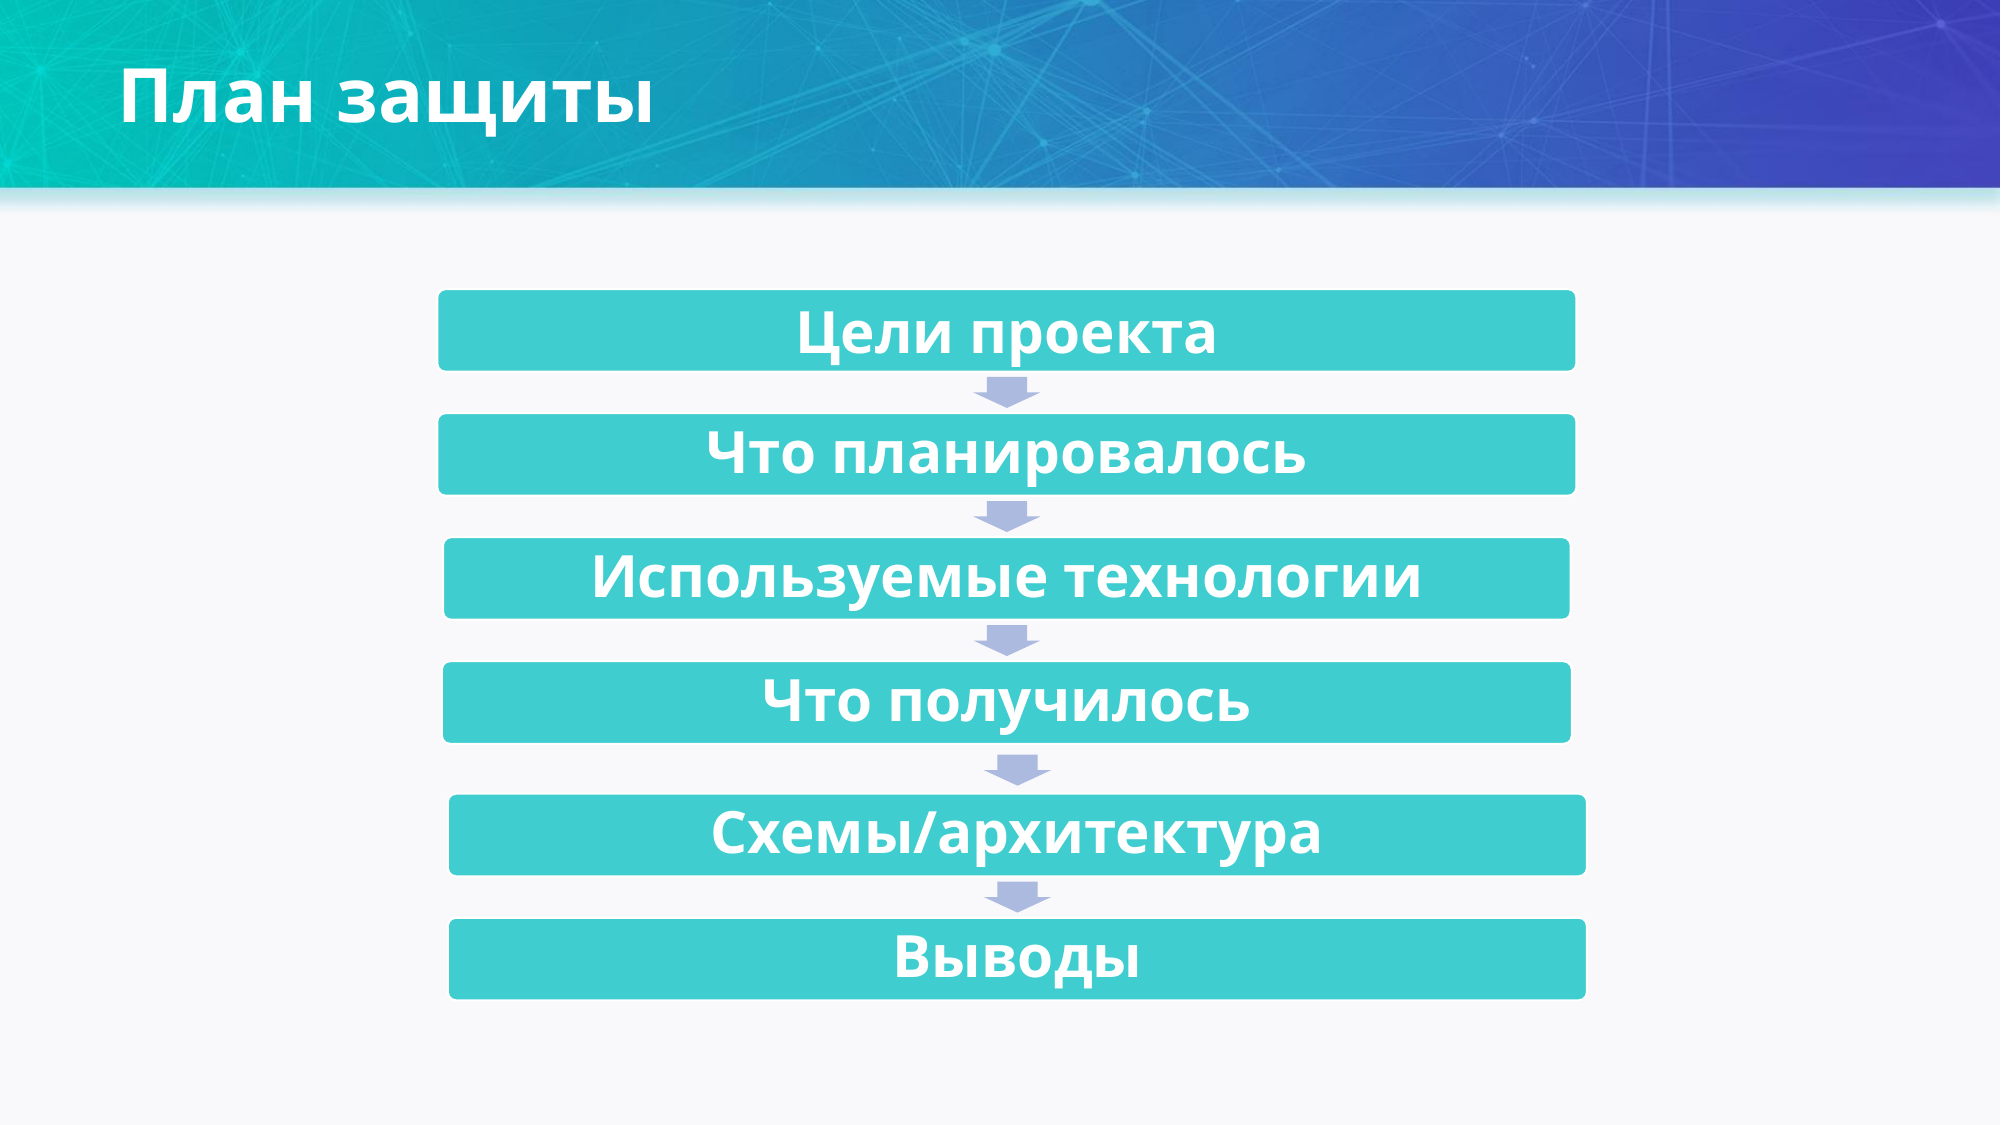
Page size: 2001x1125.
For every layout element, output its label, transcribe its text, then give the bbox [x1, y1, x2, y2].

text_box Что получилось [446, 663, 1568, 742]
text_box [441, 661, 1572, 744]
text_box План защиты [117, 57, 1882, 140]
text_box Схемы/архитектура [452, 796, 1583, 874]
text_box Цели проекта [441, 291, 1572, 370]
text_box Используемые технологии [447, 539, 1567, 618]
picture [0, 0, 2000, 1125]
text_box [437, 413, 1577, 496]
text_box [973, 501, 1041, 533]
text_box Выводы [452, 920, 1583, 998]
text_box [973, 625, 1041, 657]
text_box [447, 793, 1587, 877]
text_box Что планировалось [441, 415, 1572, 494]
text_box [447, 917, 1587, 1001]
text_box [983, 754, 1052, 786]
text_box [983, 881, 1052, 913]
text_box [437, 289, 1577, 372]
text_box [973, 376, 1041, 408]
text_box [442, 537, 1571, 620]
